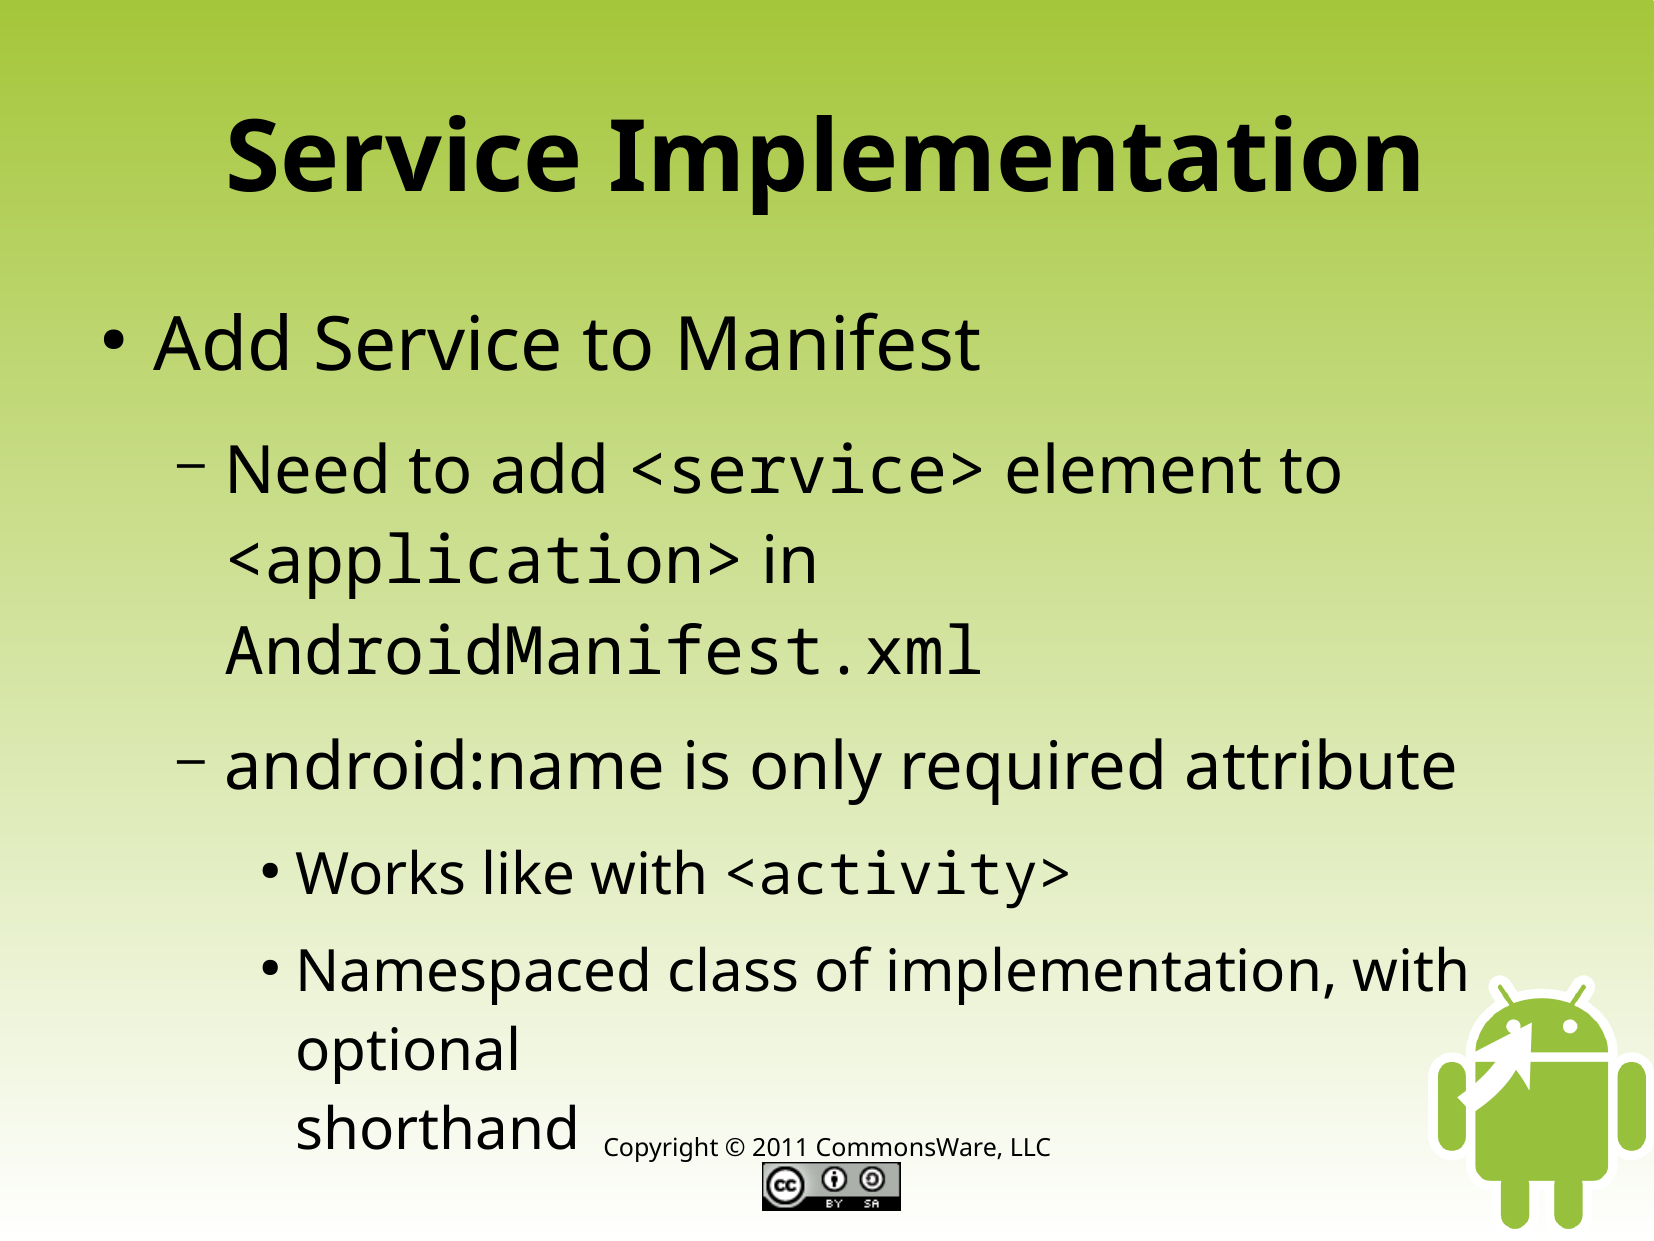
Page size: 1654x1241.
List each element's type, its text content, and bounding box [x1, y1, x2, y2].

text_box  [1425, 998, 1576, 1163]
picture [1428, 975, 1654, 1238]
picture [762, 1162, 901, 1211]
title Service Implementation [82, 49, 1571, 257]
list Add Service to Manifest Need to add <service> element to <application> in AndroidManifest.xml android:name is only required attribute Works like with <activity> Namespaced class of implementation, with optional shorthand [82, 290, 1571, 1109]
